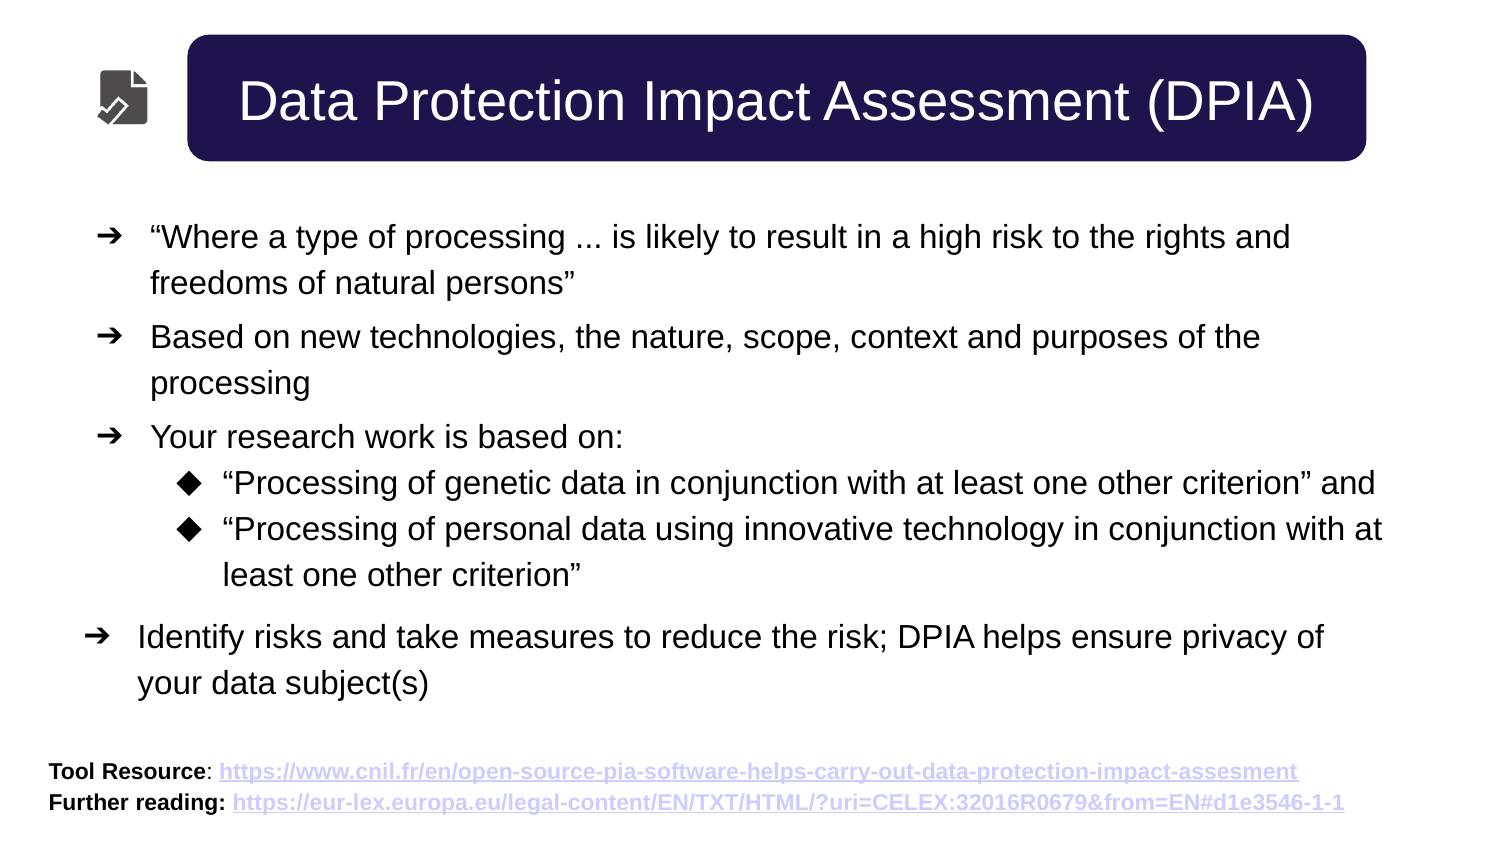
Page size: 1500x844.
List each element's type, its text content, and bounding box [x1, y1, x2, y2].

text_box Based on new technologies, the nature, scope, context and purposes of the processing [75, 295, 1404, 395]
text_box Tool Resource: https://www.cnil.fr/en/open-source-pia-software-helps-carry-out-data-protection-impact-assesment Further reading: https://eur-lex.europa.eu/legal-content/EN/TXT/HTML/?uri=CELEX:32016R0679&from=EN#d1e3546-1-1 [33, 737, 1455, 831]
text_box Your research work is based on: “Processing of genetic data in conjunction with at least one other criterion” and “Processing of personal data using innovative technology in conjunction with at least one other criterion” [75, 395, 1404, 596]
text_box Identify risks and take measures to reduce the risk; DPIA helps ensure privacy of your data subject(s) [62, 595, 1392, 690]
text_box Data Protection Impact Assessment (DPIA) [188, 35, 1366, 161]
picture [71, 55, 166, 146]
text_box “Where a type of processing ... is likely to result in a high risk to the rights and freedoms of natural persons” [75, 195, 1404, 295]
